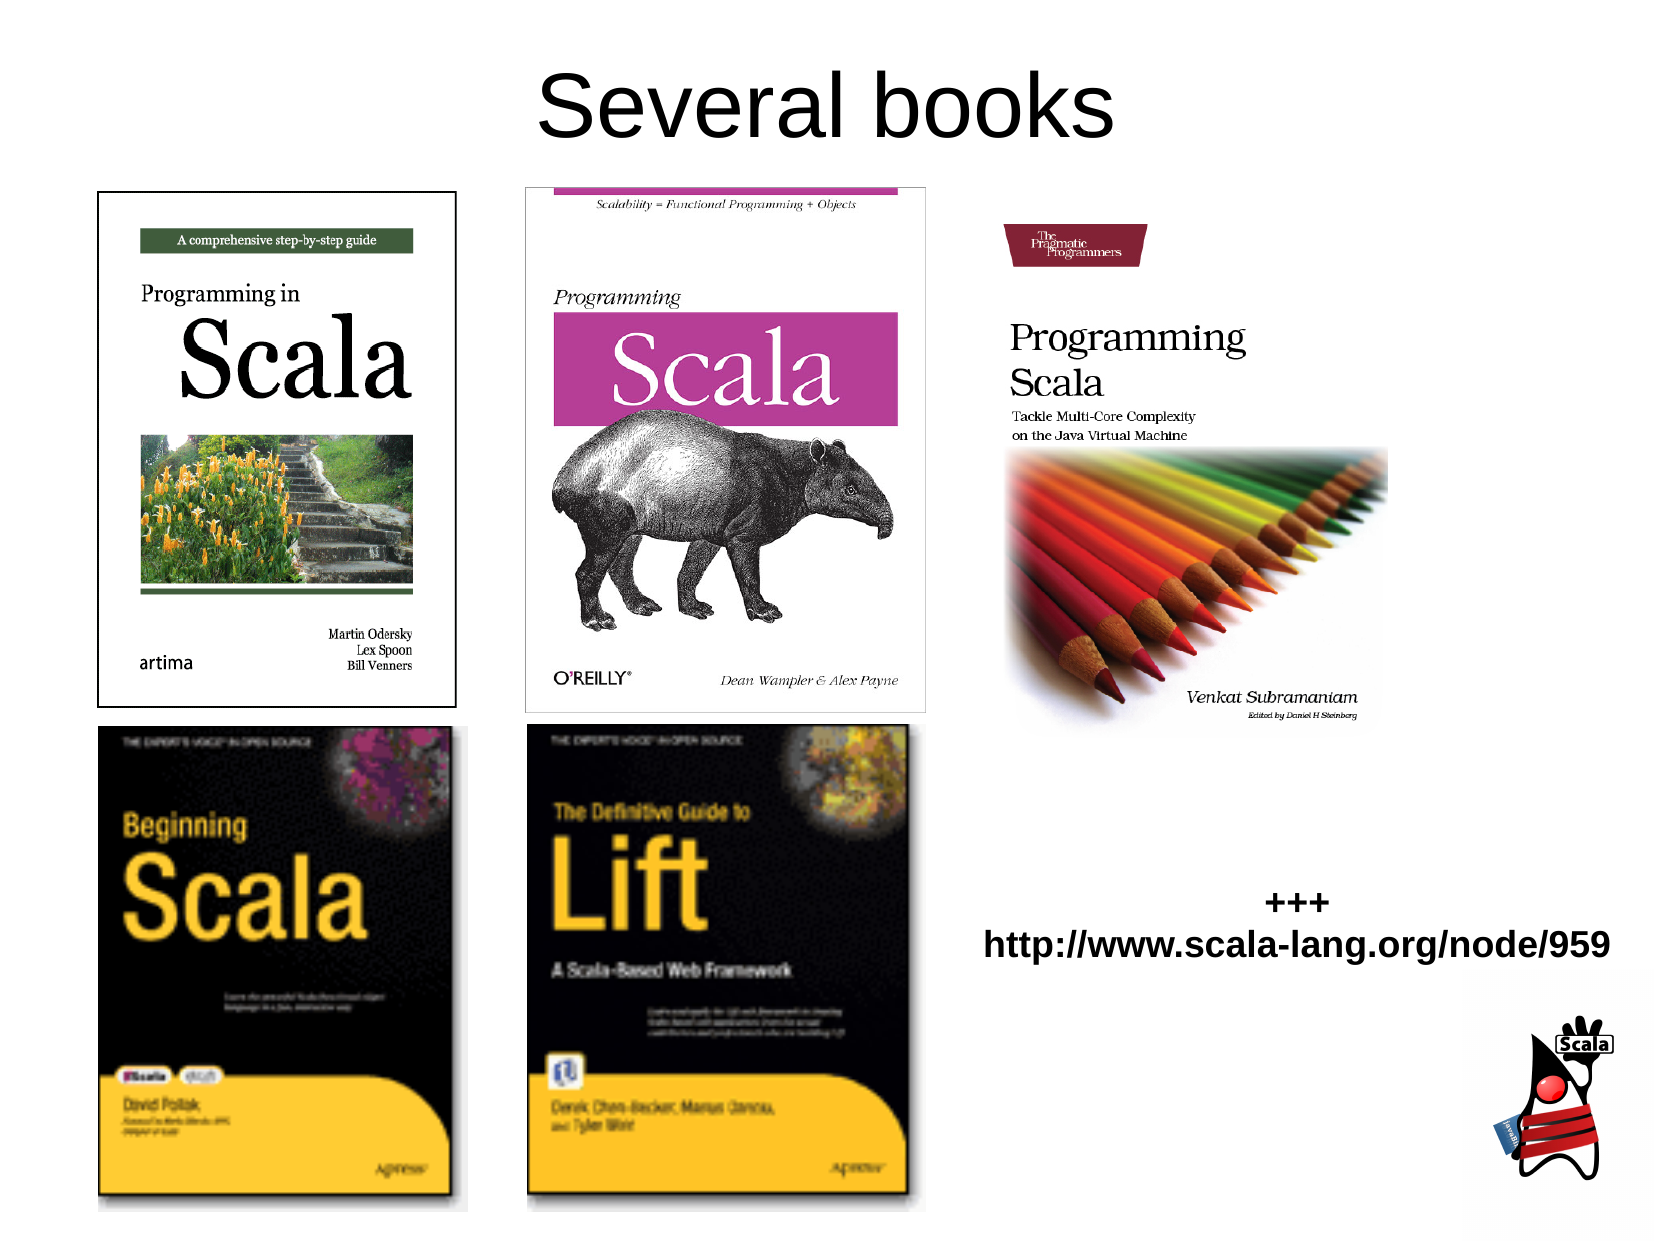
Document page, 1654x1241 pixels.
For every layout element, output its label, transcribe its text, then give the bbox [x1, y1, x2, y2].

picture [525, 187, 926, 713]
title Several books [82, 2, 1571, 210]
picture [527, 724, 926, 1212]
picture [37, 187, 519, 713]
picture [98, 726, 468, 1212]
picture [967, 224, 1388, 740]
picture [1462, 973, 1654, 1241]
text_box +++ http://www.scala-lang.org/node/959 [941, 873, 1654, 973]
